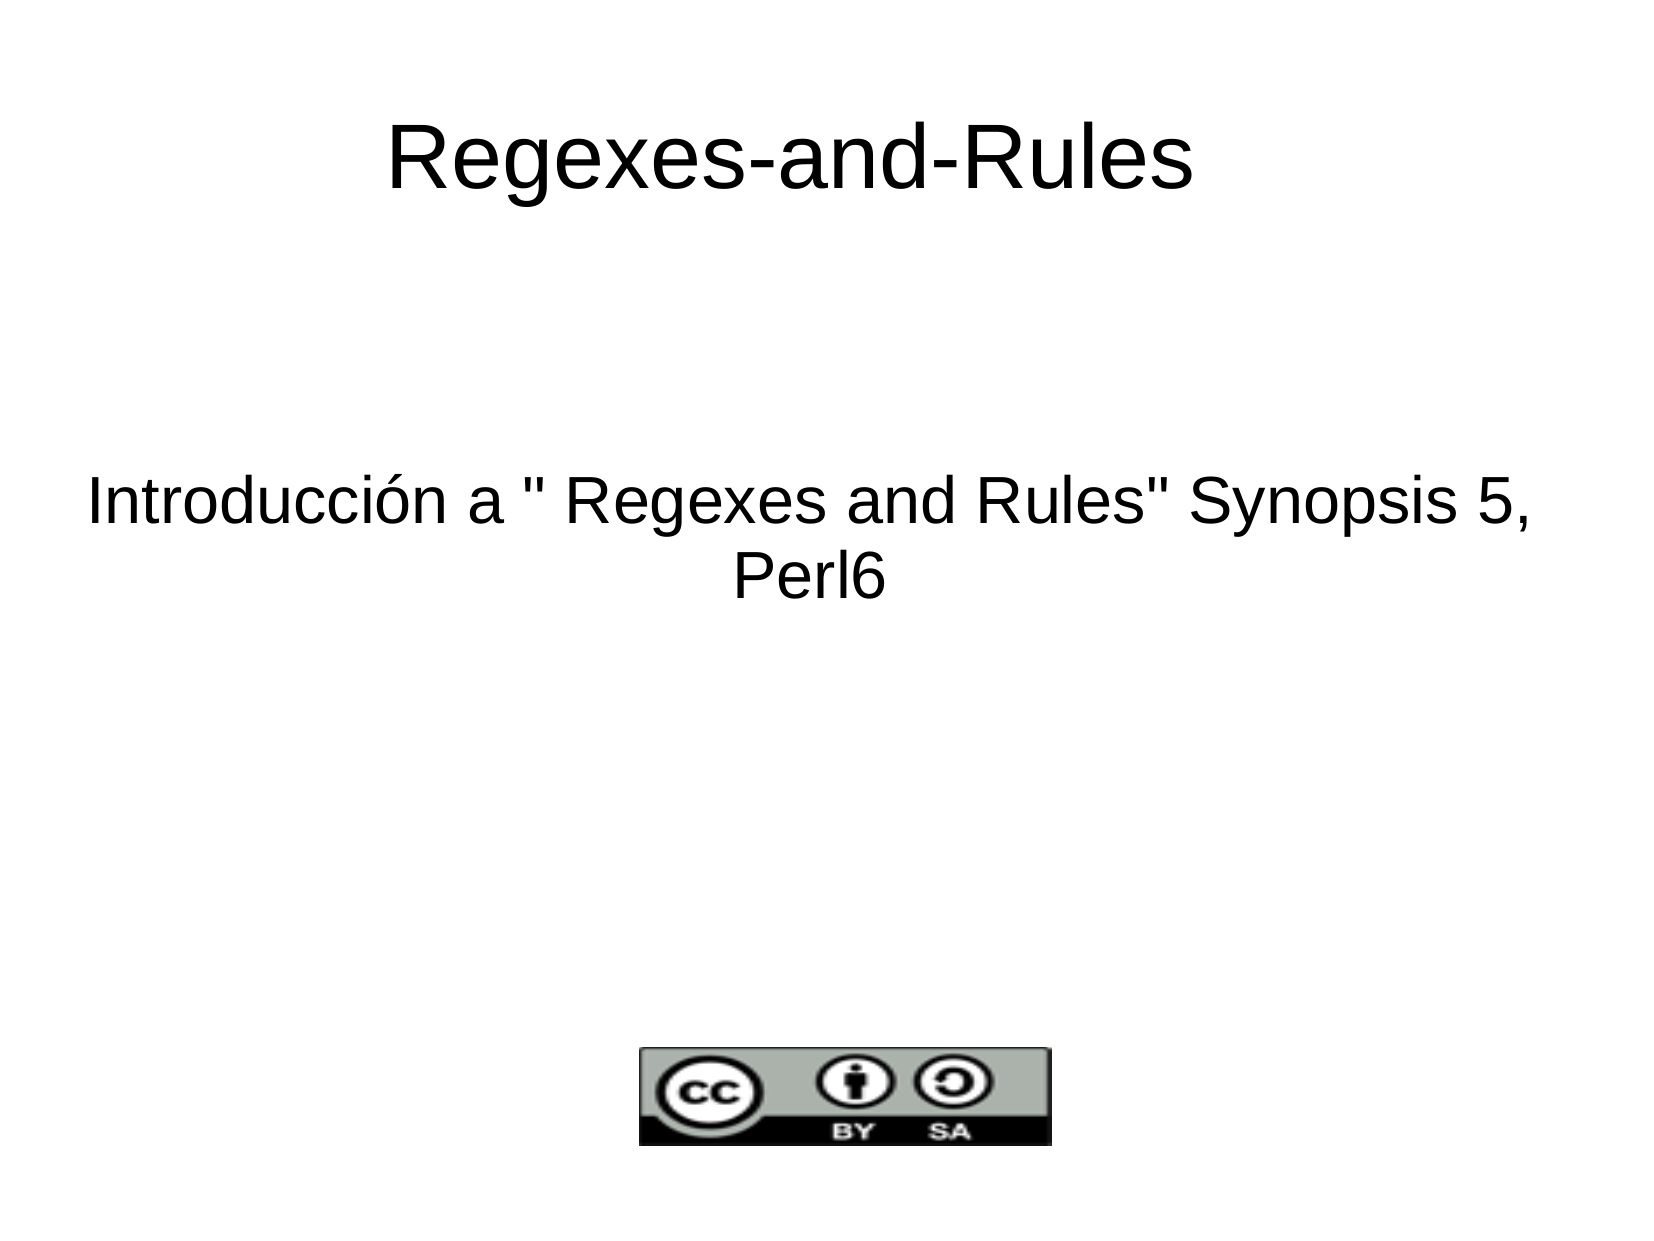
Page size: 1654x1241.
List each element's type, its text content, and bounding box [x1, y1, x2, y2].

title Regexes-and-Rules [47, 52, 1536, 260]
subtitle Introducción a " Regexes and Rules" Synopsis 5, Perl6 [82, 290, 1538, 1010]
picture [639, 1047, 1052, 1146]
